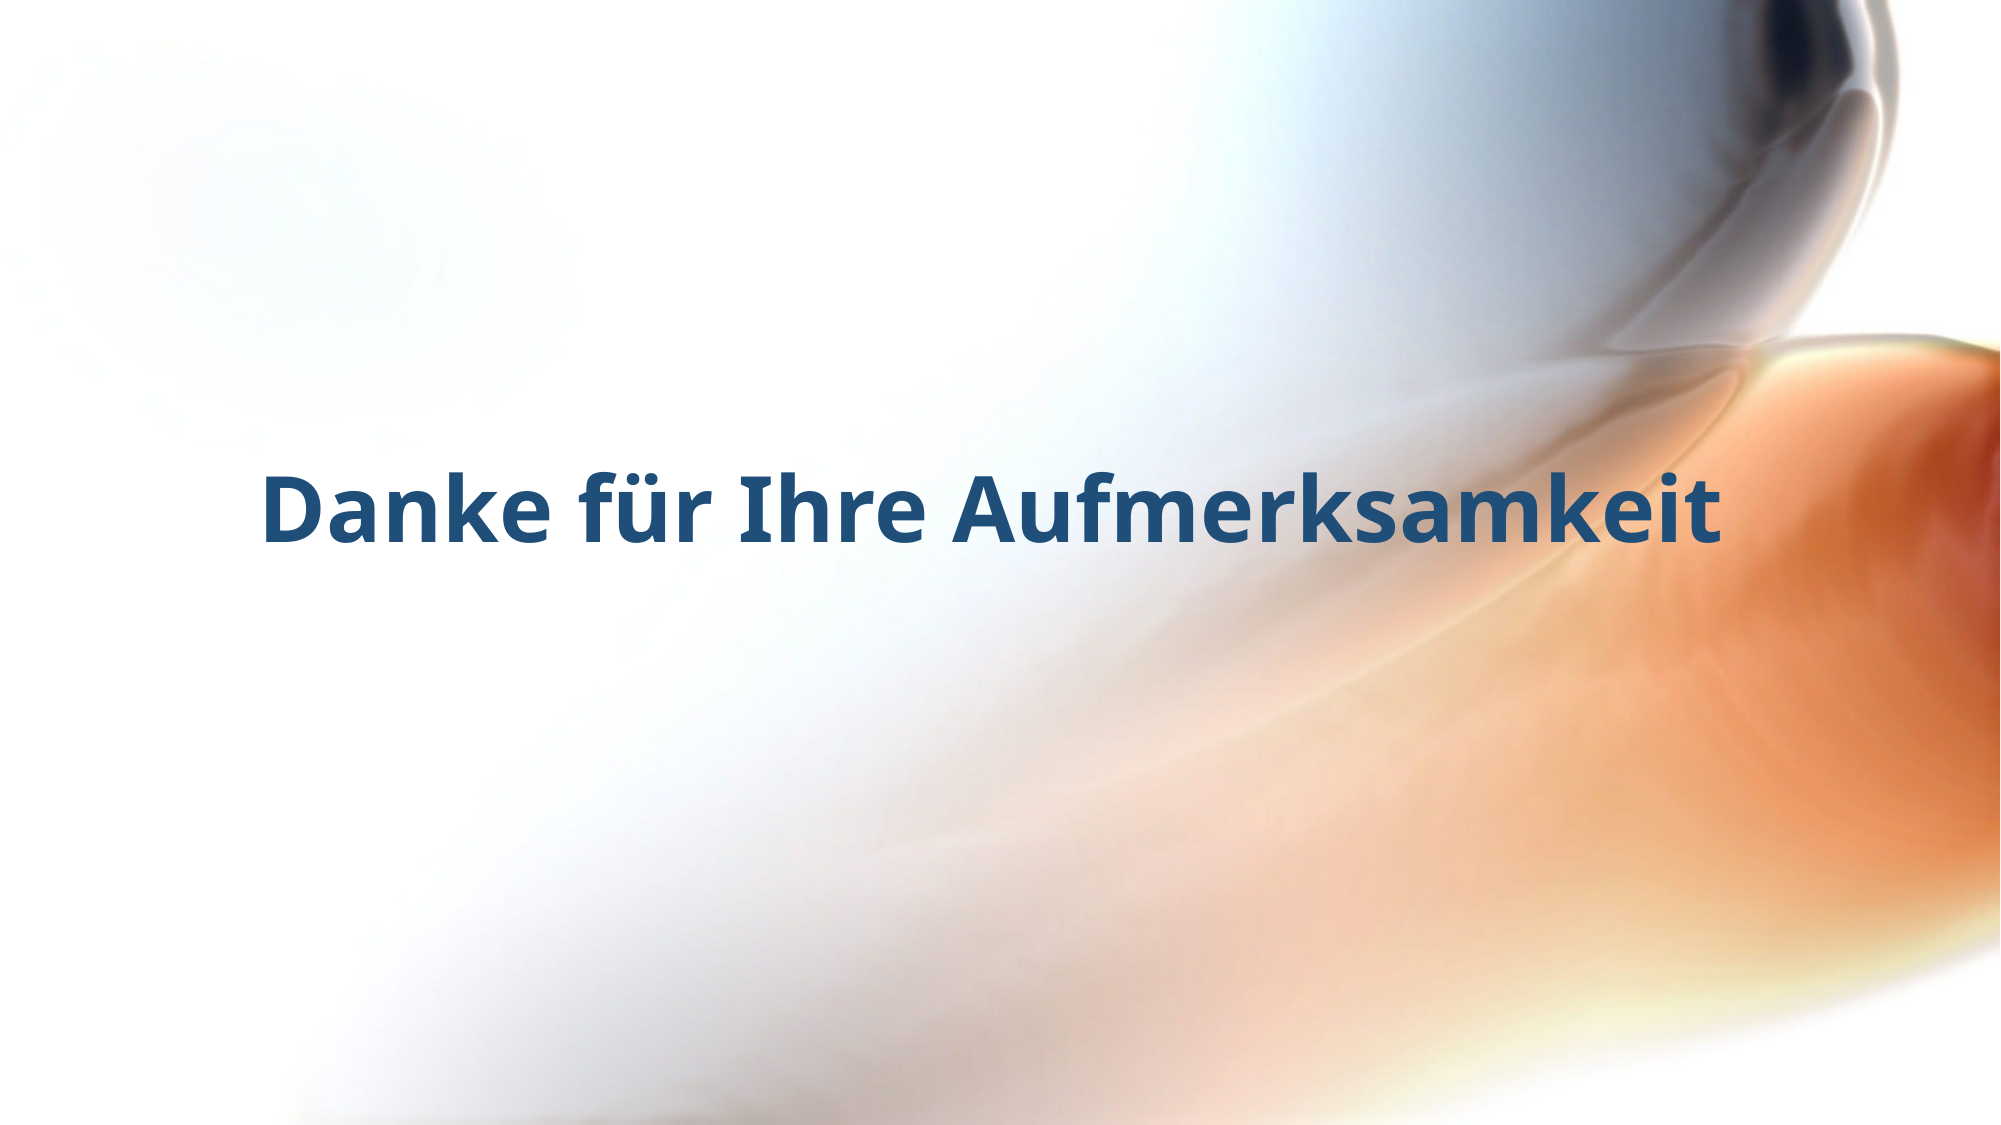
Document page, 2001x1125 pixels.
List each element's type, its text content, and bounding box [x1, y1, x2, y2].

title Danke für Ihre Aufmerksamkeit [244, 396, 1970, 615]
